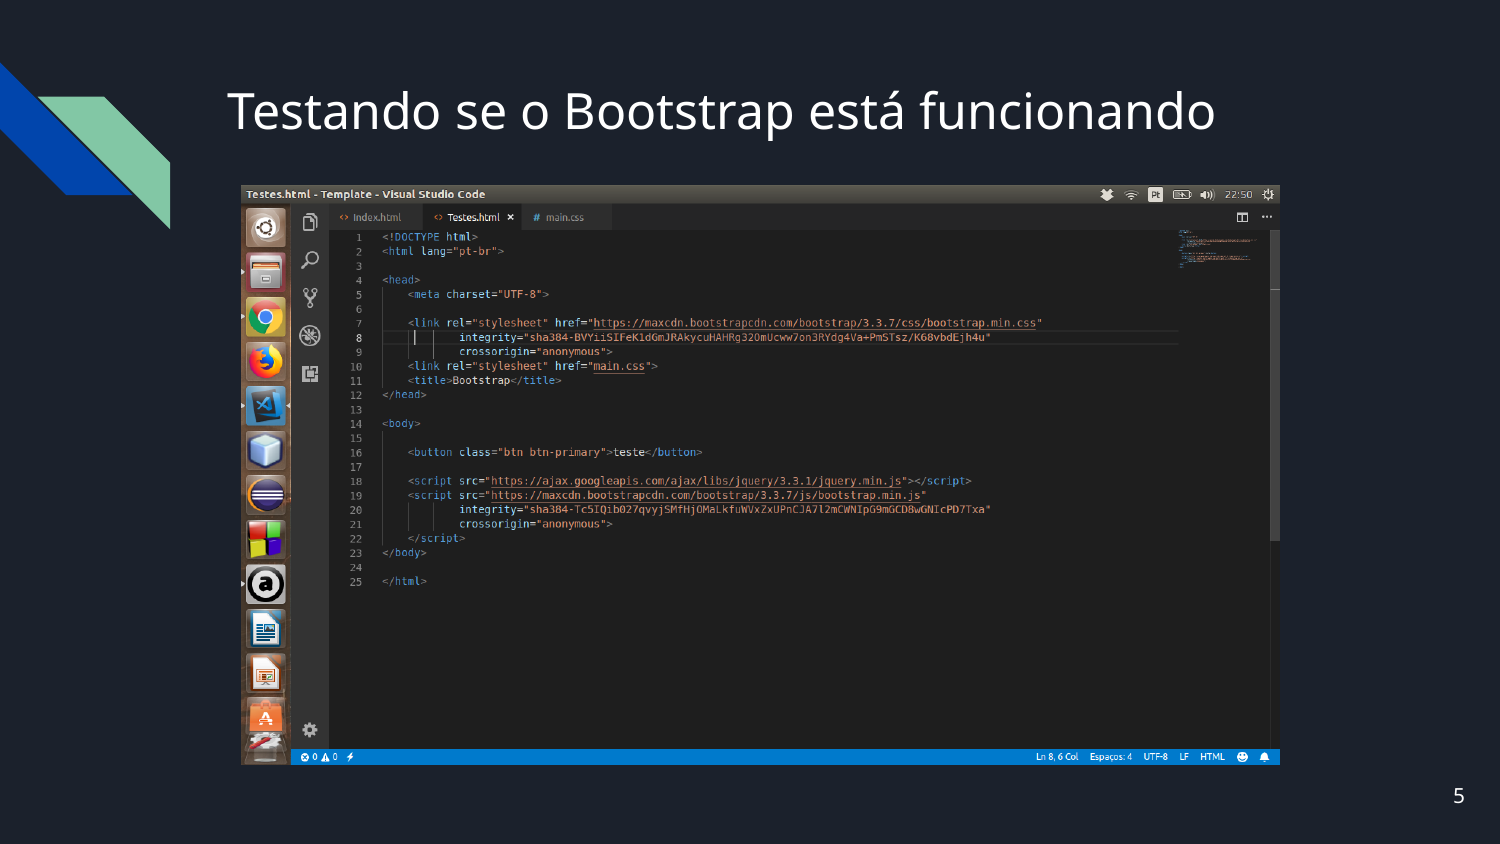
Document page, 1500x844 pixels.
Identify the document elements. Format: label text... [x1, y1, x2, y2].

picture [241, 185, 1280, 765]
title Testando se o Bootstrap está funcionando [212, 64, 1368, 215]
slide_number <número> [1389, 764, 1480, 830]
